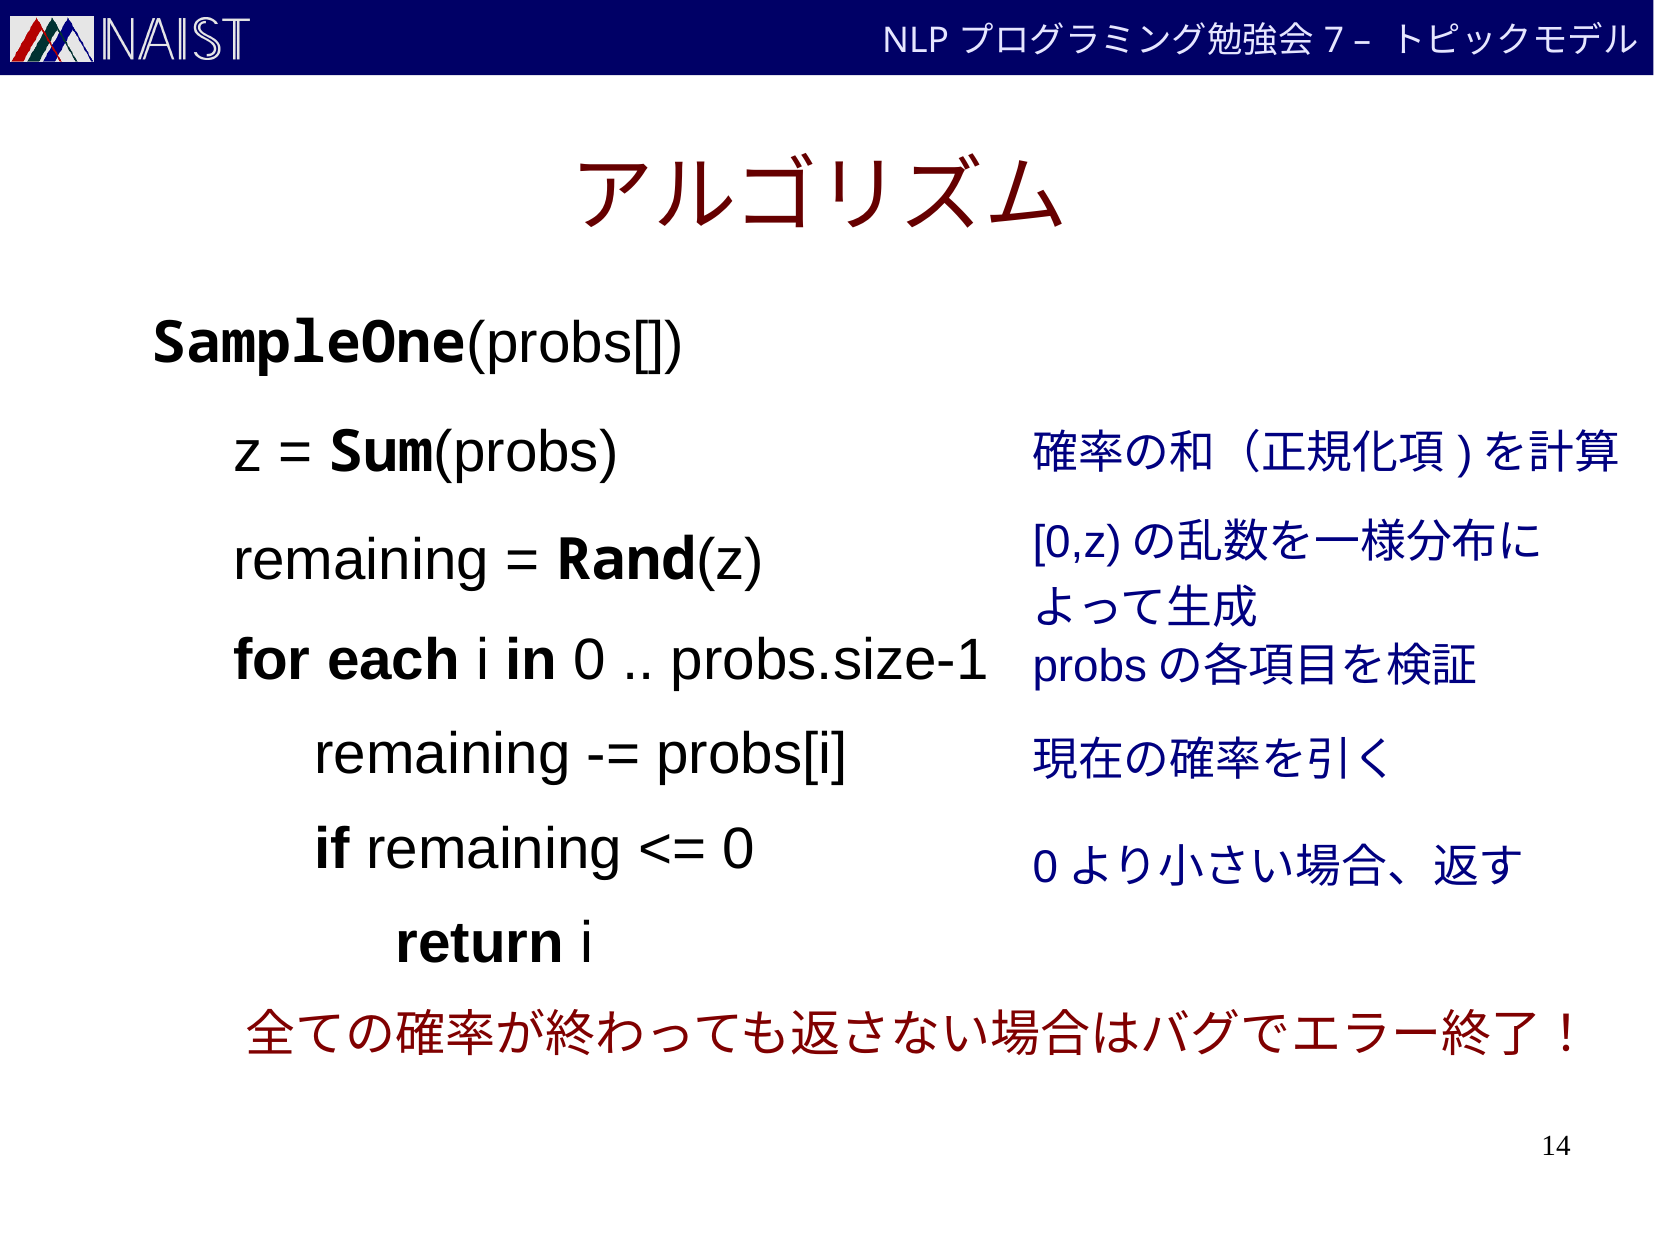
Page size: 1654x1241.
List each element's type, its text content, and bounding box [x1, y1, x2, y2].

text_box 現在の確率を引く [1017, 715, 1391, 777]
picture [102, 17, 251, 60]
picture [10, 16, 94, 62]
text_box [0,z)の乱数を一様分布に よって生成 [1017, 496, 1547, 610]
text_box 全ての確率が終わっても返さない場合はバグでエラー終了！ [230, 985, 1506, 1051]
title アルゴリズム [75, 100, 1564, 277]
text_box 確率の和（正規化項)を計算 [1017, 408, 1603, 475]
list SampleOne(probs[]) z = Sum(probs) remaining = Rand(z) for each i in 0 .. probs.size-1 remaining -= probs[i] if remaining <= 0 return i [151, 300, 1640, 1104]
text_box 0より小さい場合、返す [1017, 821, 1485, 889]
text_box probsの各項目を検証 [1017, 621, 1485, 688]
